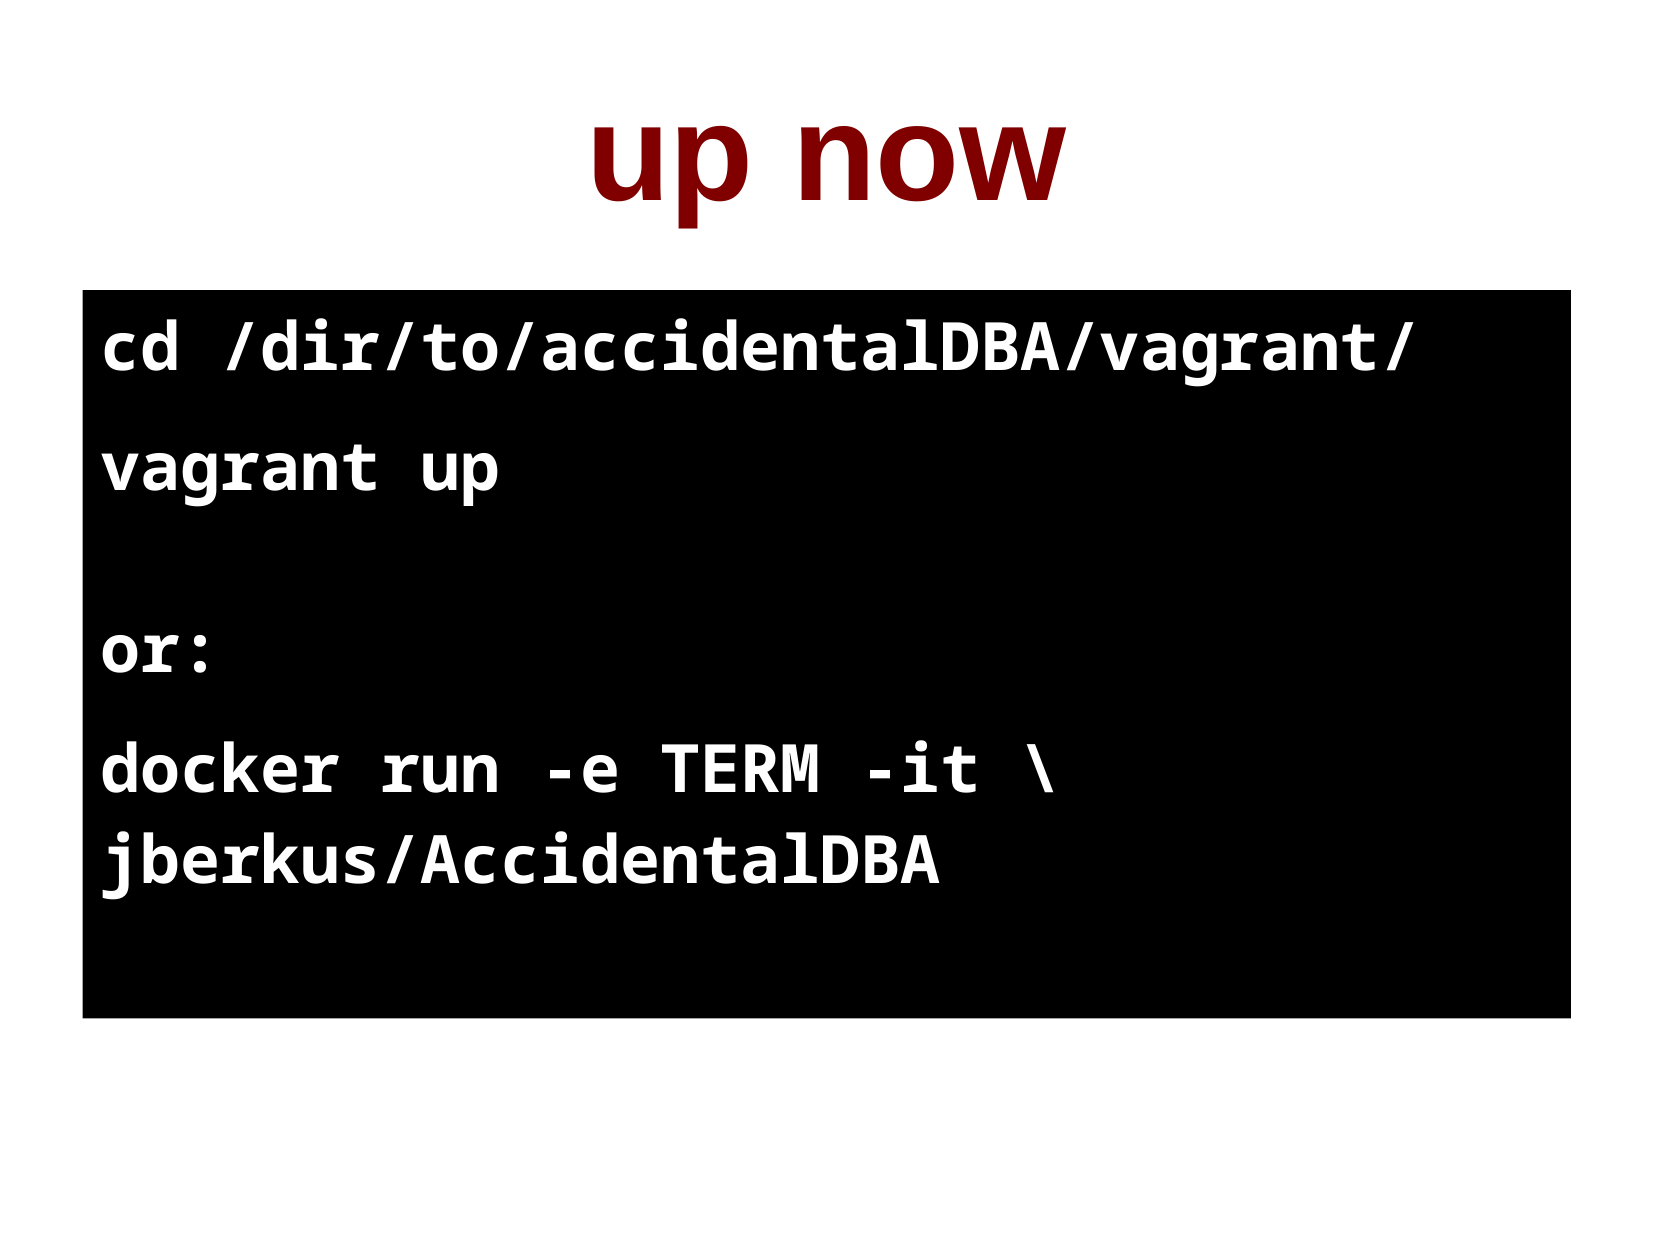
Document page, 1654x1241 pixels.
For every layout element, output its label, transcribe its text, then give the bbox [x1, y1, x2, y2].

title up now [82, 49, 1571, 257]
list cd /dir/to/accidentalDBA/vagrant/ vagrant up or: docker run -e TERM -it \ jberkus/AccidentalDBA [82, 290, 1571, 1019]
